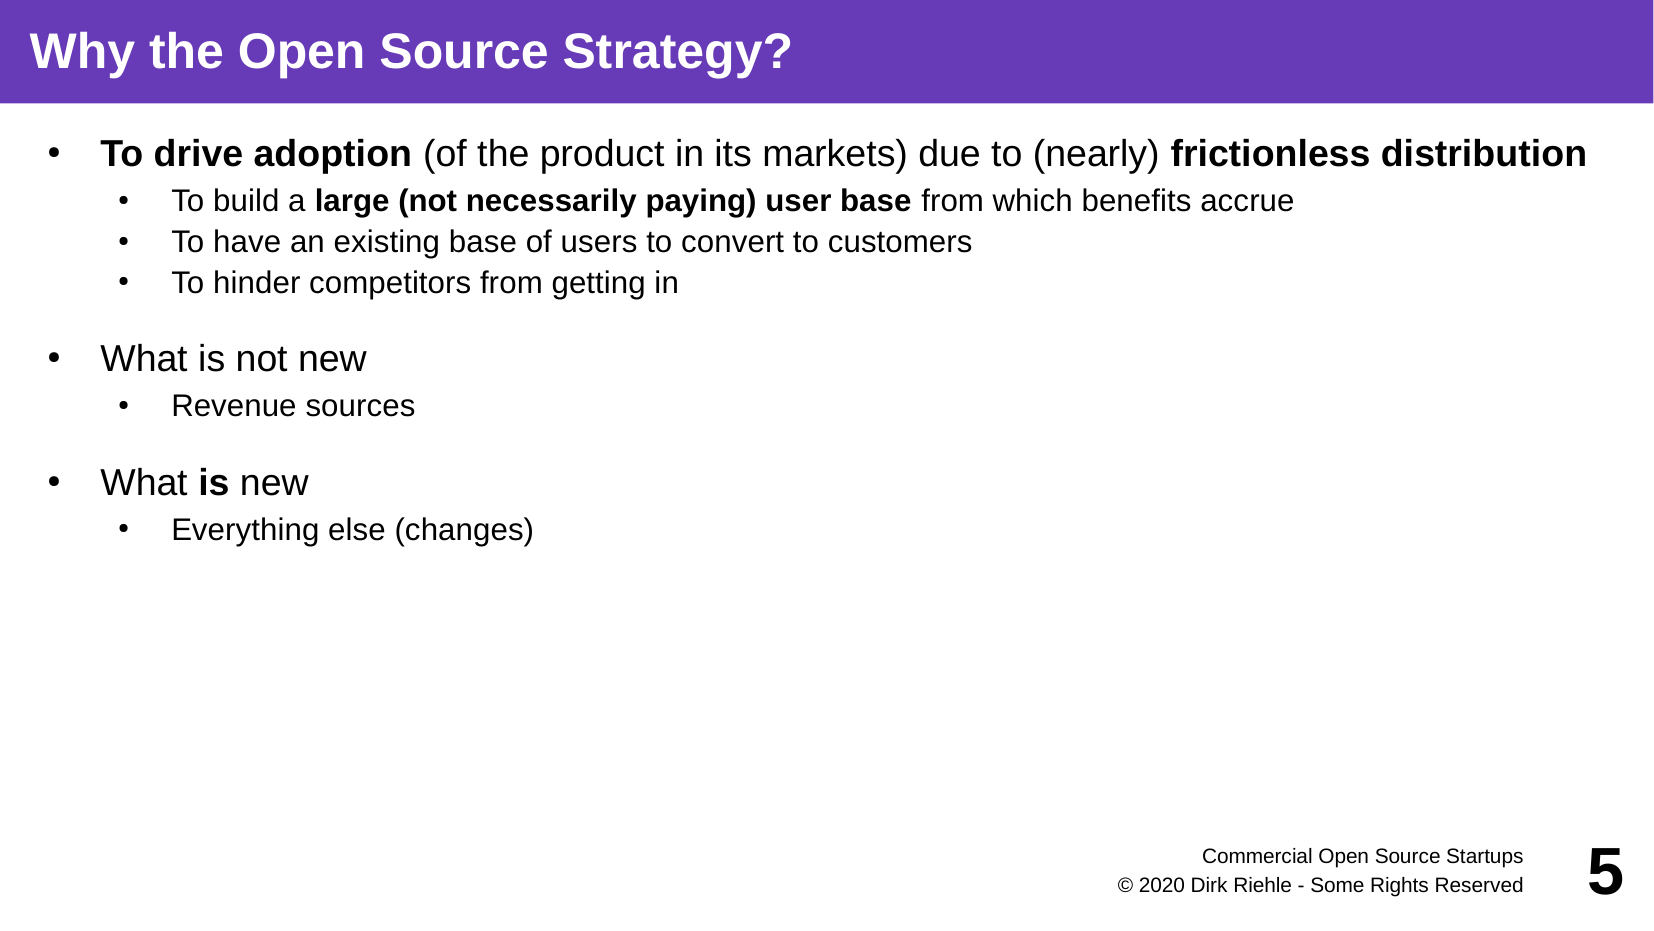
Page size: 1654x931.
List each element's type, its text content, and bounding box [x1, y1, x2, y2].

title Why the Open Source Strategy? [0, 0, 1654, 104]
list To drive adoption (of the product in its markets) due to (nearly) frictionless distribution To build a large (not necessarily paying) user base from which benefits accrue To have an existing base of users to convert to customers To hinder competitors from getting in What is not new Revenue sources What is new Everything else (changes) [29, 132, 1625, 813]
